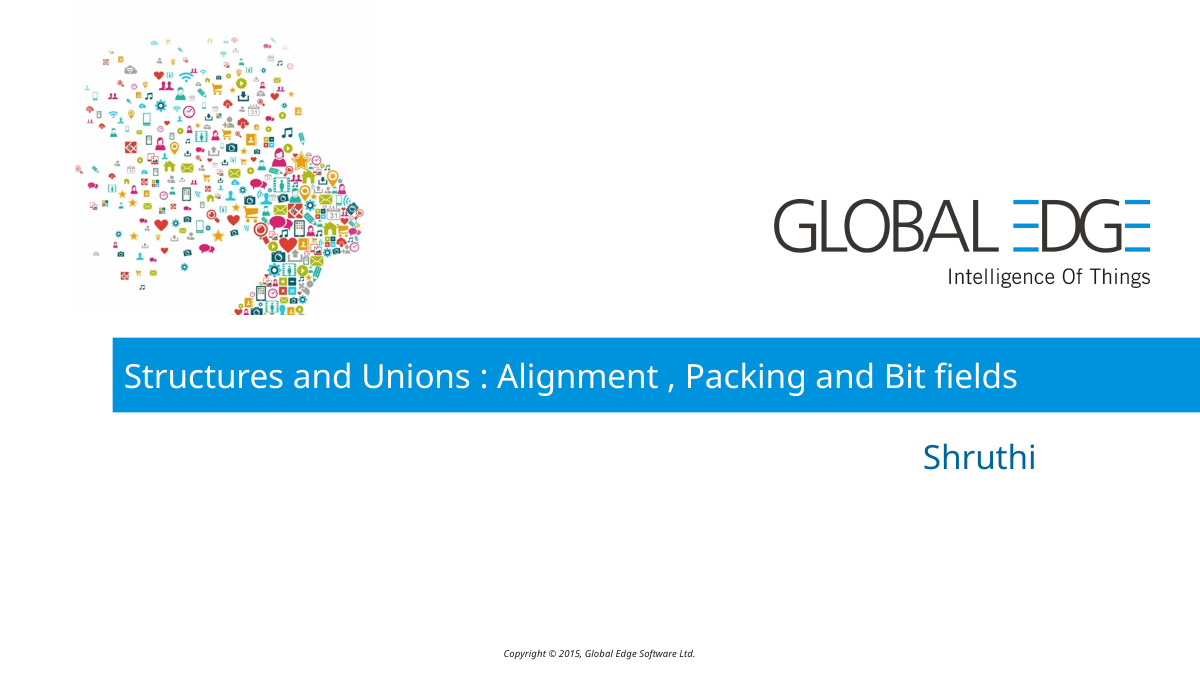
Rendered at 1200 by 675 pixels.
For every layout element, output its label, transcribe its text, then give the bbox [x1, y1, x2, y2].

picture [75, 0, 377, 315]
picture [774, 199, 1150, 288]
list Shruthi [212, 425, 1076, 488]
title Structures and Unions : Alignment , Packing and Bit fields [112, 337, 1200, 413]
